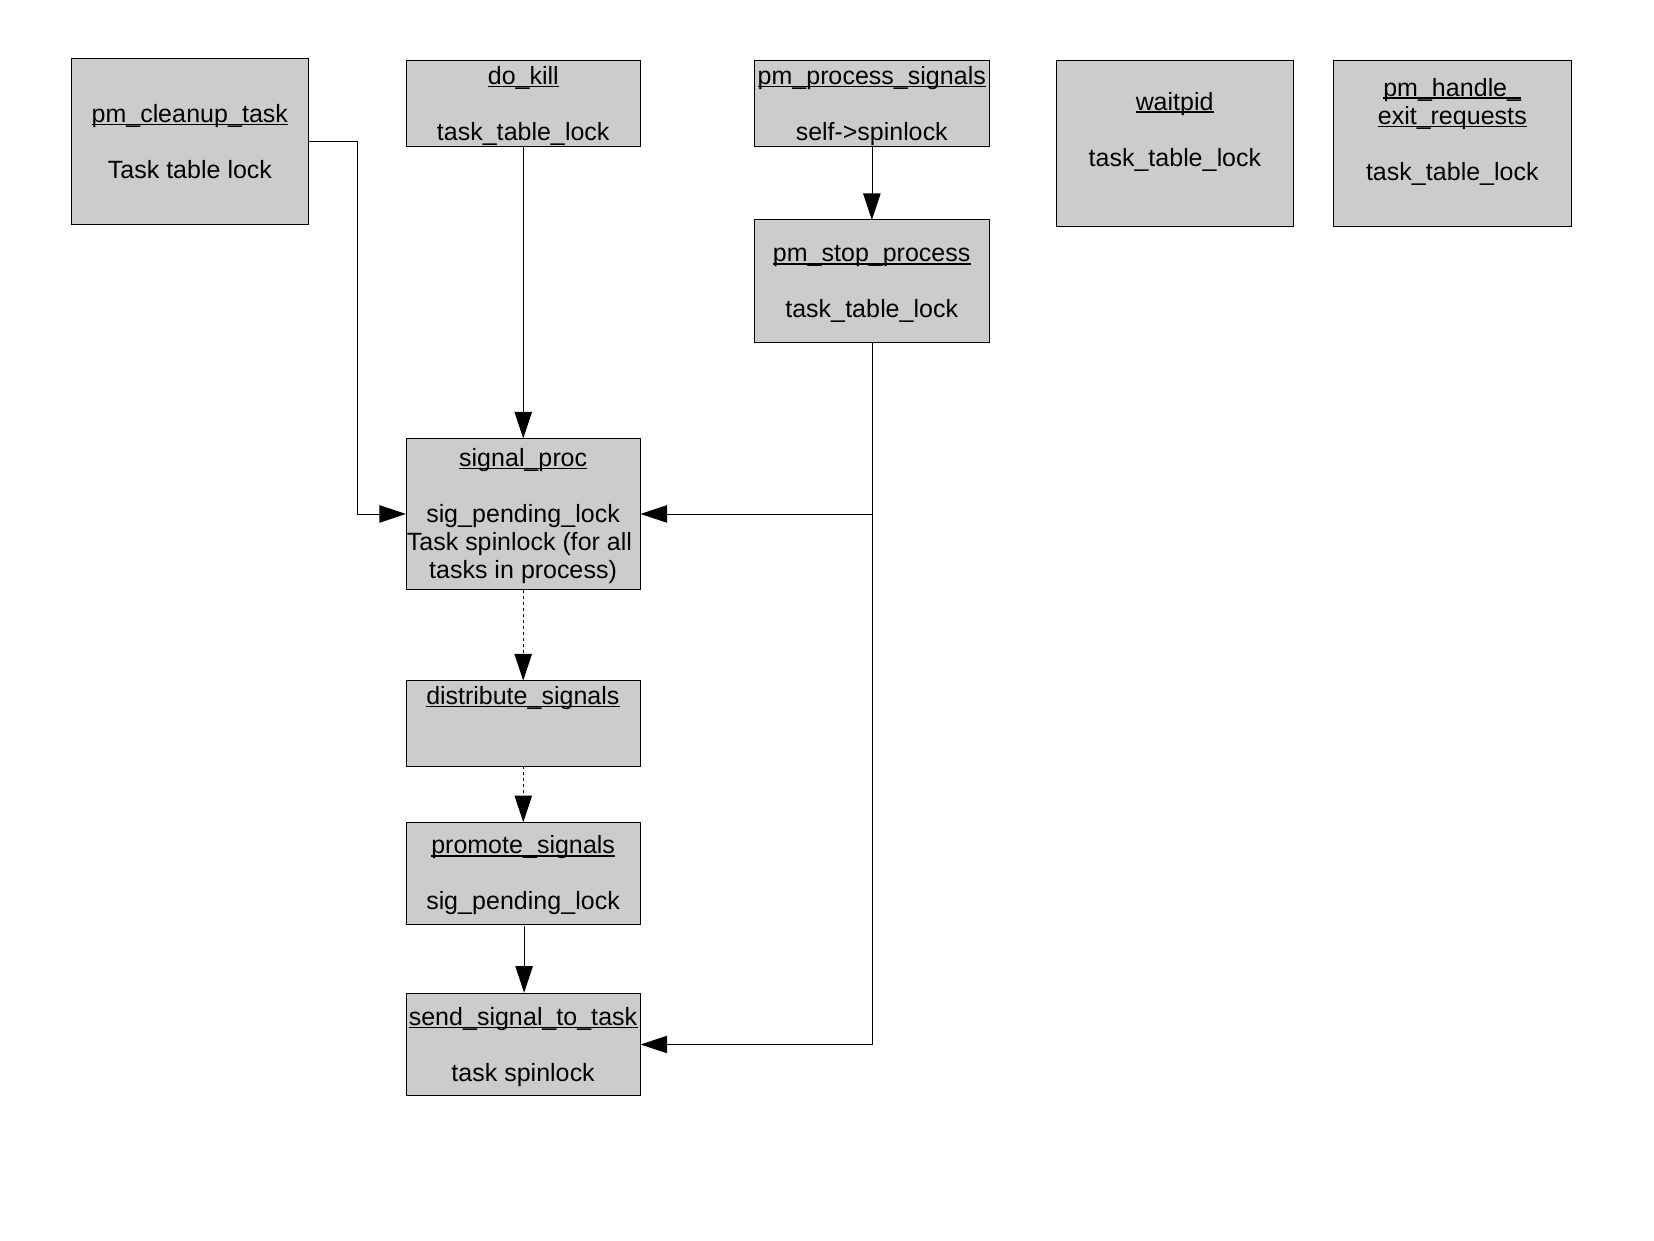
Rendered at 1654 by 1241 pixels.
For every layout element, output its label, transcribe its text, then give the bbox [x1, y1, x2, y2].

text_box distribute_signals [406, 680, 641, 767]
text_box do_kill task_table_lock [406, 60, 641, 147]
text_box waitpid task_table_lock [1056, 60, 1294, 227]
text_box pm_process_signals self->spinlock [754, 60, 990, 147]
text_box pm_stop_process task_table_lock [754, 219, 990, 343]
text_box promote_signals sig_pending_lock [406, 822, 641, 925]
text_box send_signal_to_task task spinlock [406, 993, 641, 1096]
text_box pm_cleanup_task Task table lock [71, 58, 309, 225]
text_box signal_proc sig_pending_lock Task spinlock (for all tasks in process) [406, 438, 641, 590]
text_box pm_handle_ exit_requests task_table_lock [1333, 60, 1572, 227]
